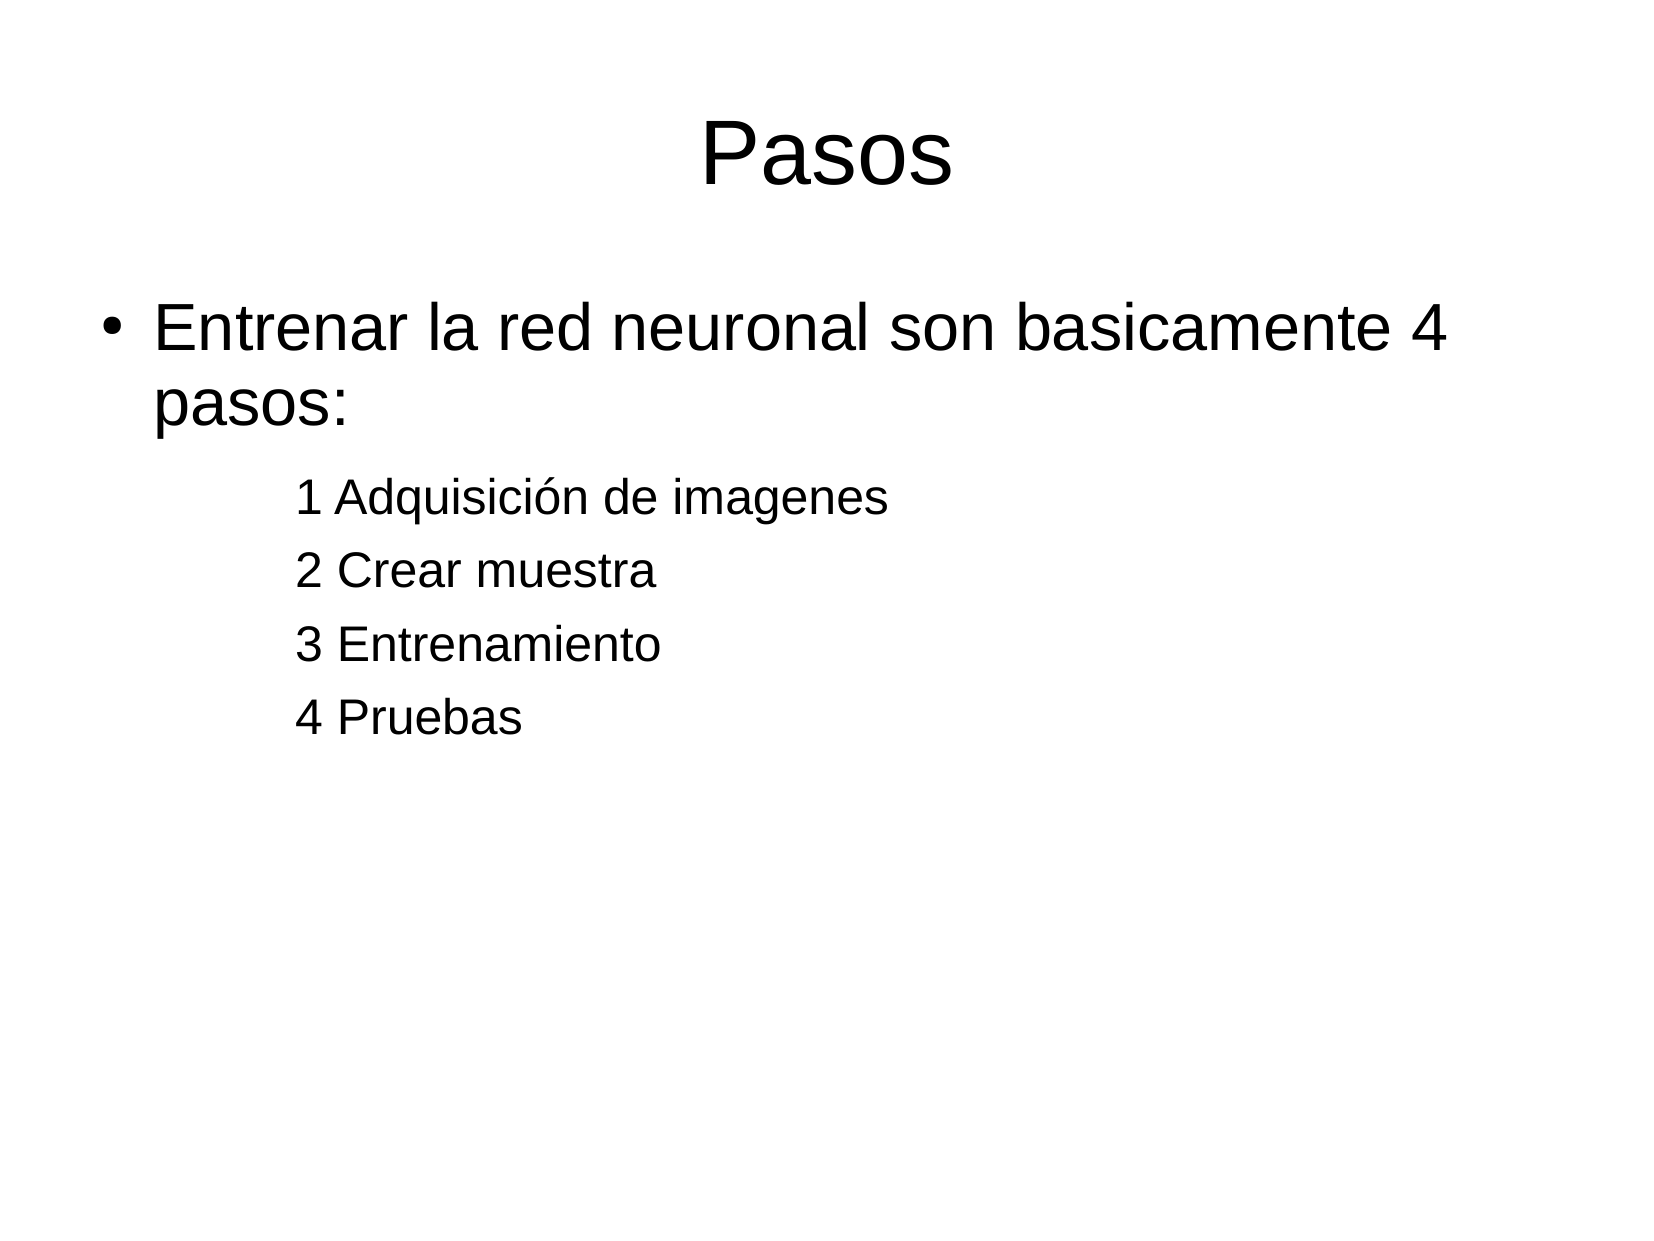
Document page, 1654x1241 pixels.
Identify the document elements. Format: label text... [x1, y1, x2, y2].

list Entrenar la red neuronal son basicamente 4 pasos: 1 Adquisición de imagenes 2 Crear muestra 3 Entrenamiento 4 Pruebas [82, 290, 1571, 1109]
title Pasos [82, 49, 1571, 257]
